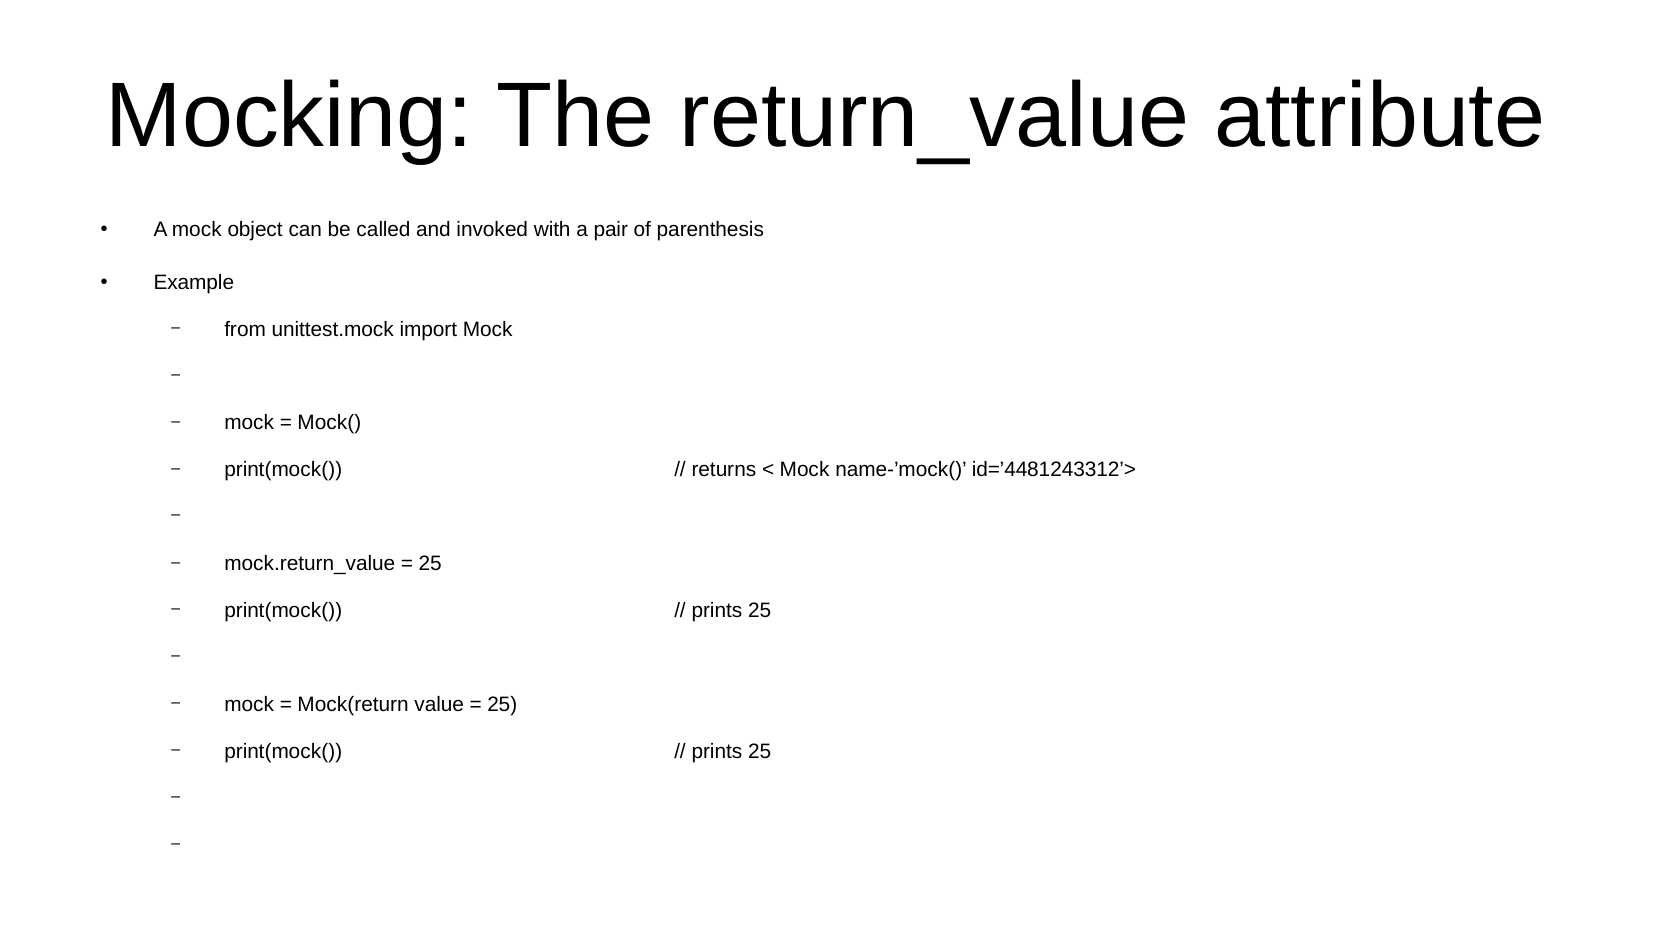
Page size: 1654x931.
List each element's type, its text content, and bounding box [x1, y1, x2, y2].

list A mock object can be called and invoked with a pair of parenthesis Example from unittest.mock import Mock mock = Mock() print(mock()) // returns < Mock name-’mock()’ id=’4481243312’> mock.return_value = 25 print(mock()) // prints 25 mock = Mock(return value = 25) print(mock()) // prints 25 [82, 217, 1651, 931]
title Mocking: The return_value attribute [82, 37, 1571, 193]
